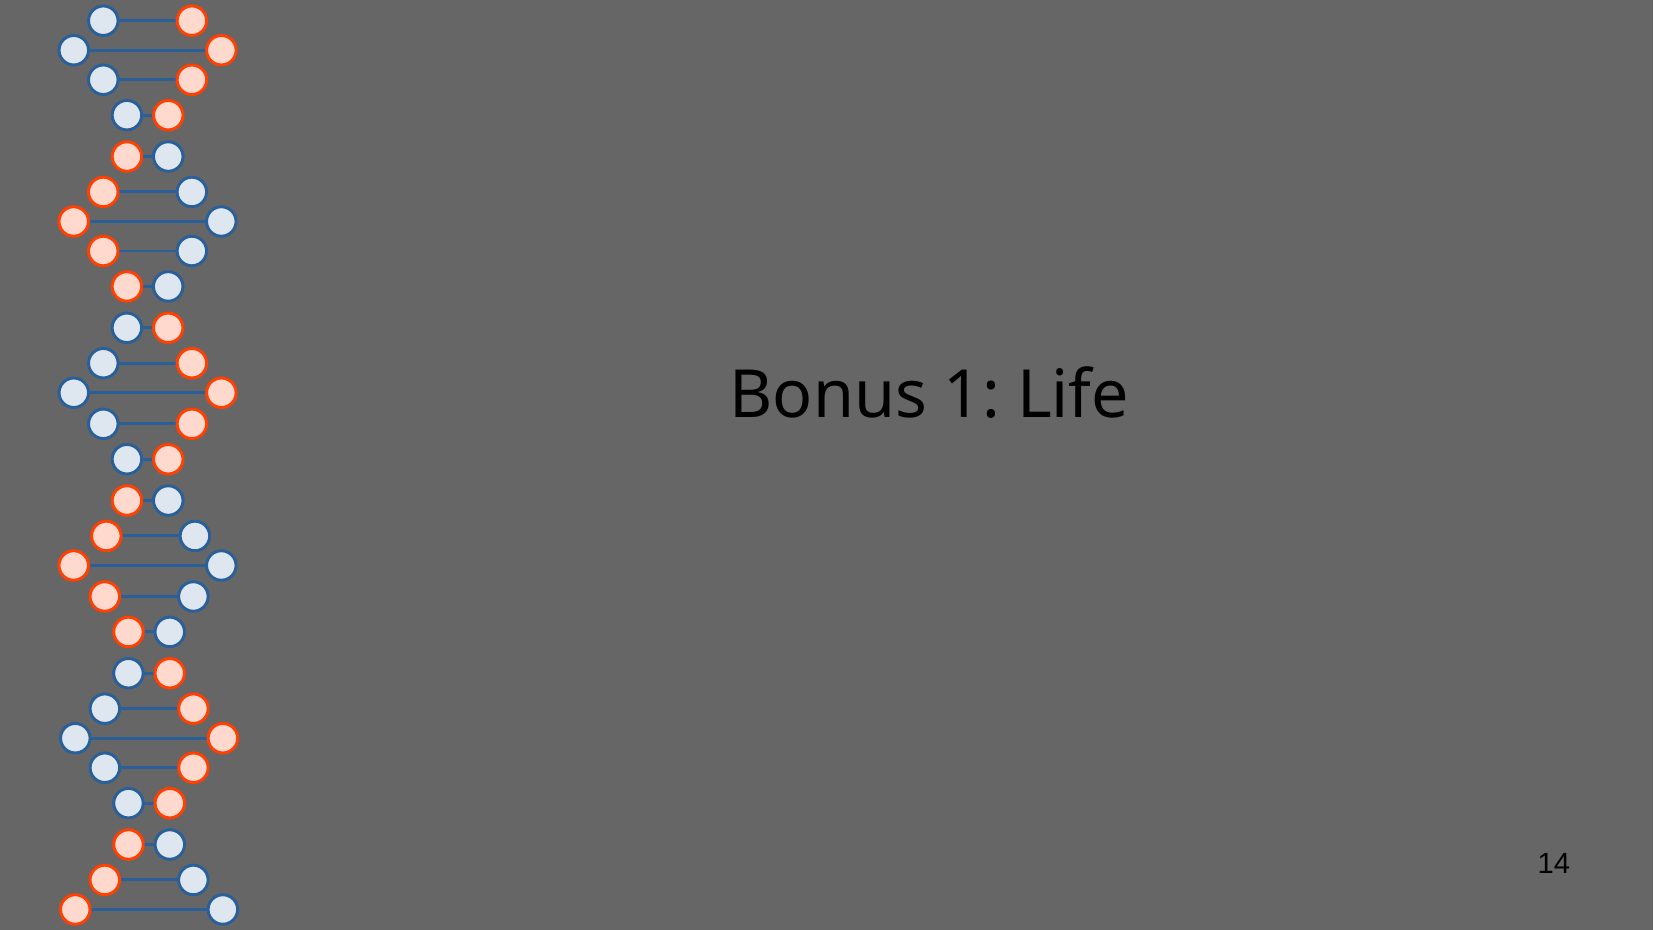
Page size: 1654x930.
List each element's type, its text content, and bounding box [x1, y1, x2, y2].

subtitle Bonus 1: Life [265, 35, 1594, 748]
